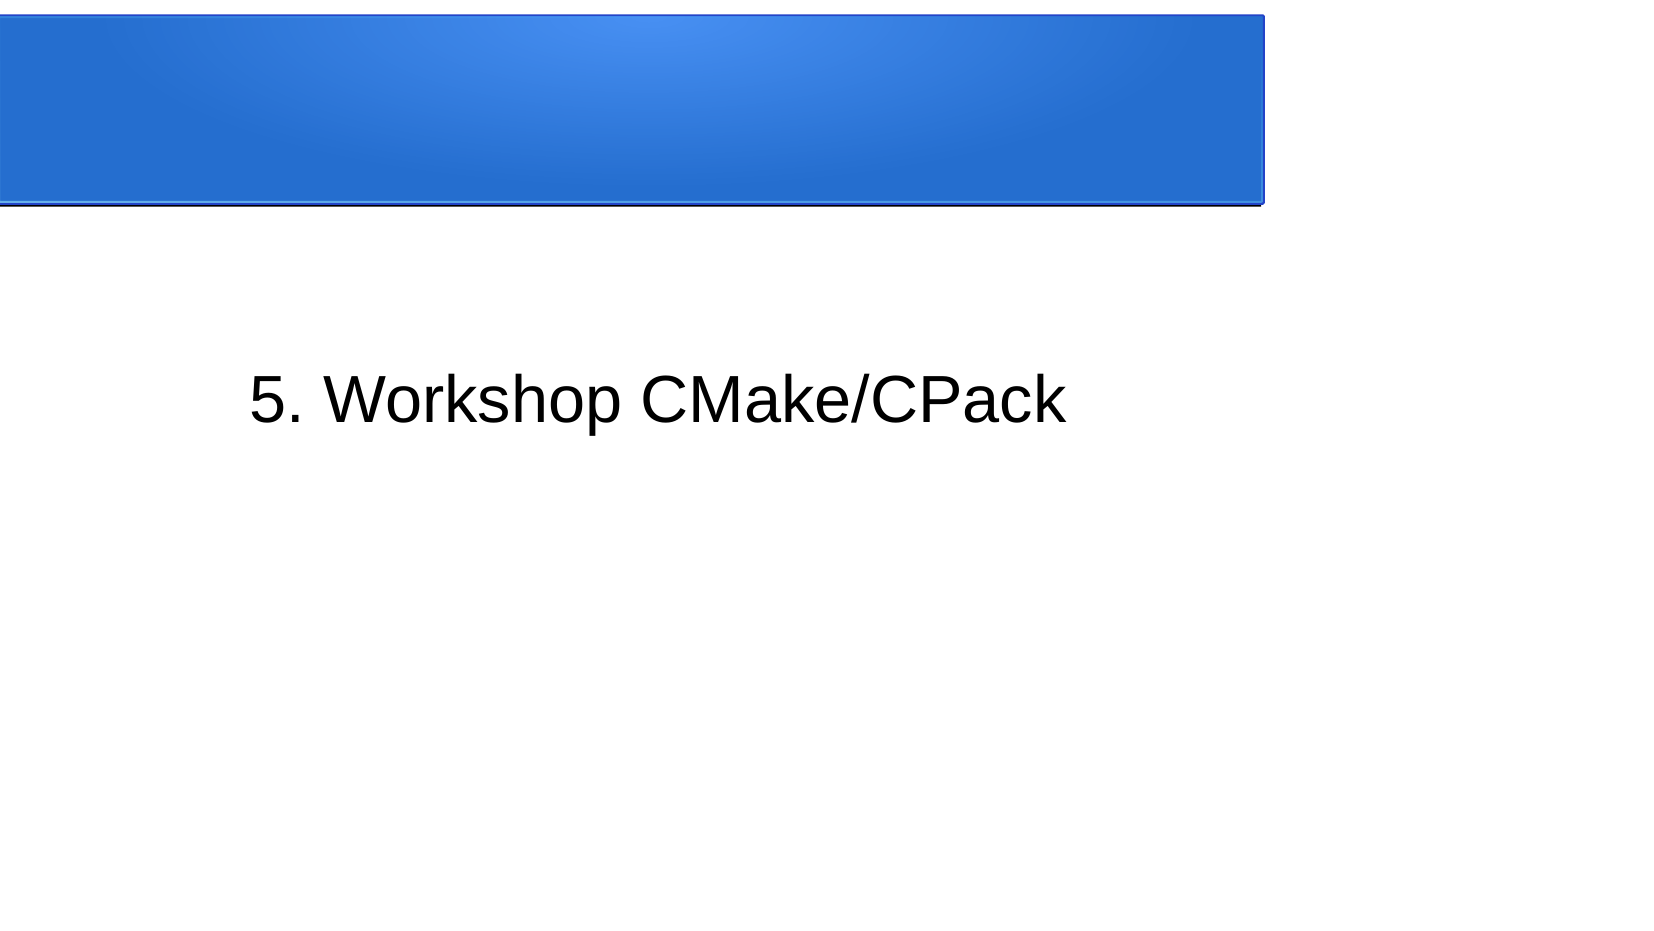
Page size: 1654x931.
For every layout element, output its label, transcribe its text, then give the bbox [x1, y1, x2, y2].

subtitle 5. Workshop CMake/CPack [82, 35, 1235, 764]
